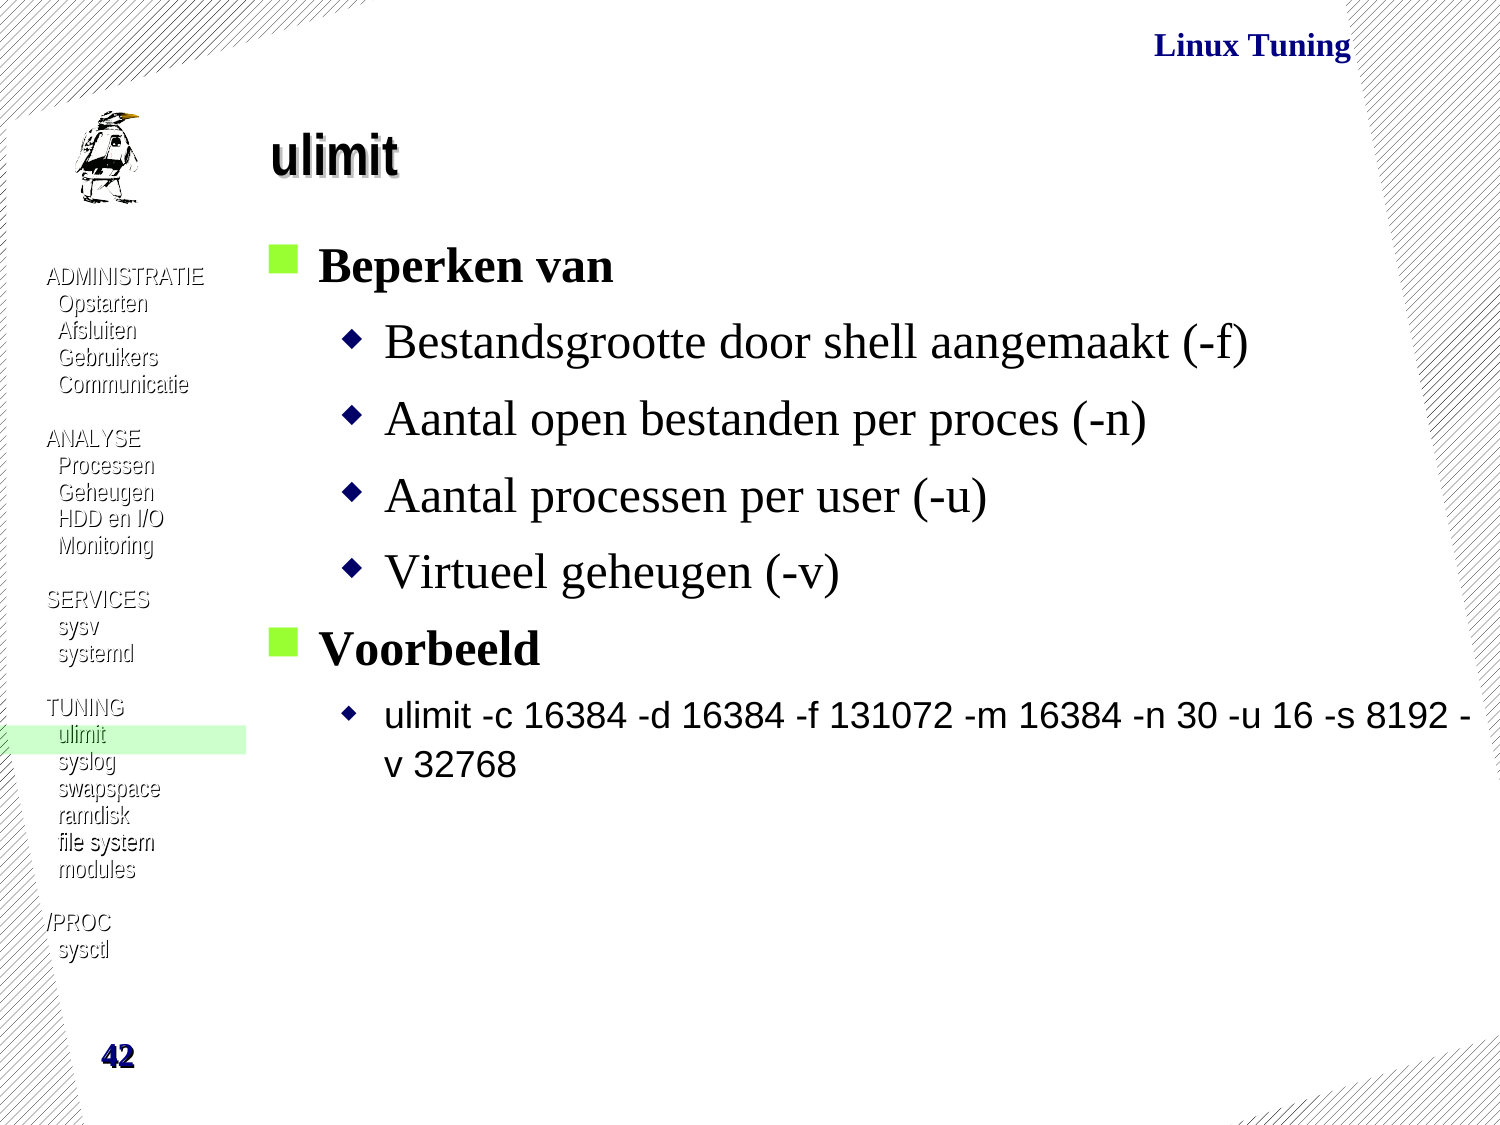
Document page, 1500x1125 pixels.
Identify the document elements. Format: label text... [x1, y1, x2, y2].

picture [57, 105, 143, 206]
text_box [0, 725, 247, 755]
list Beperken van Bestandsgrootte door shell aangemaakt (-f) Aantal open bestanden per proces (-n) Aantal processen per user (-u) Virtueel geheugen (-v) Voorbeeld ulimit -c 16384 -d 16384 -f 131072 -m 16384 -n 30 -u 16 -s 8192 -v 32768 [264, 229, 1486, 939]
title ulimit [270, 41, 1500, 250]
